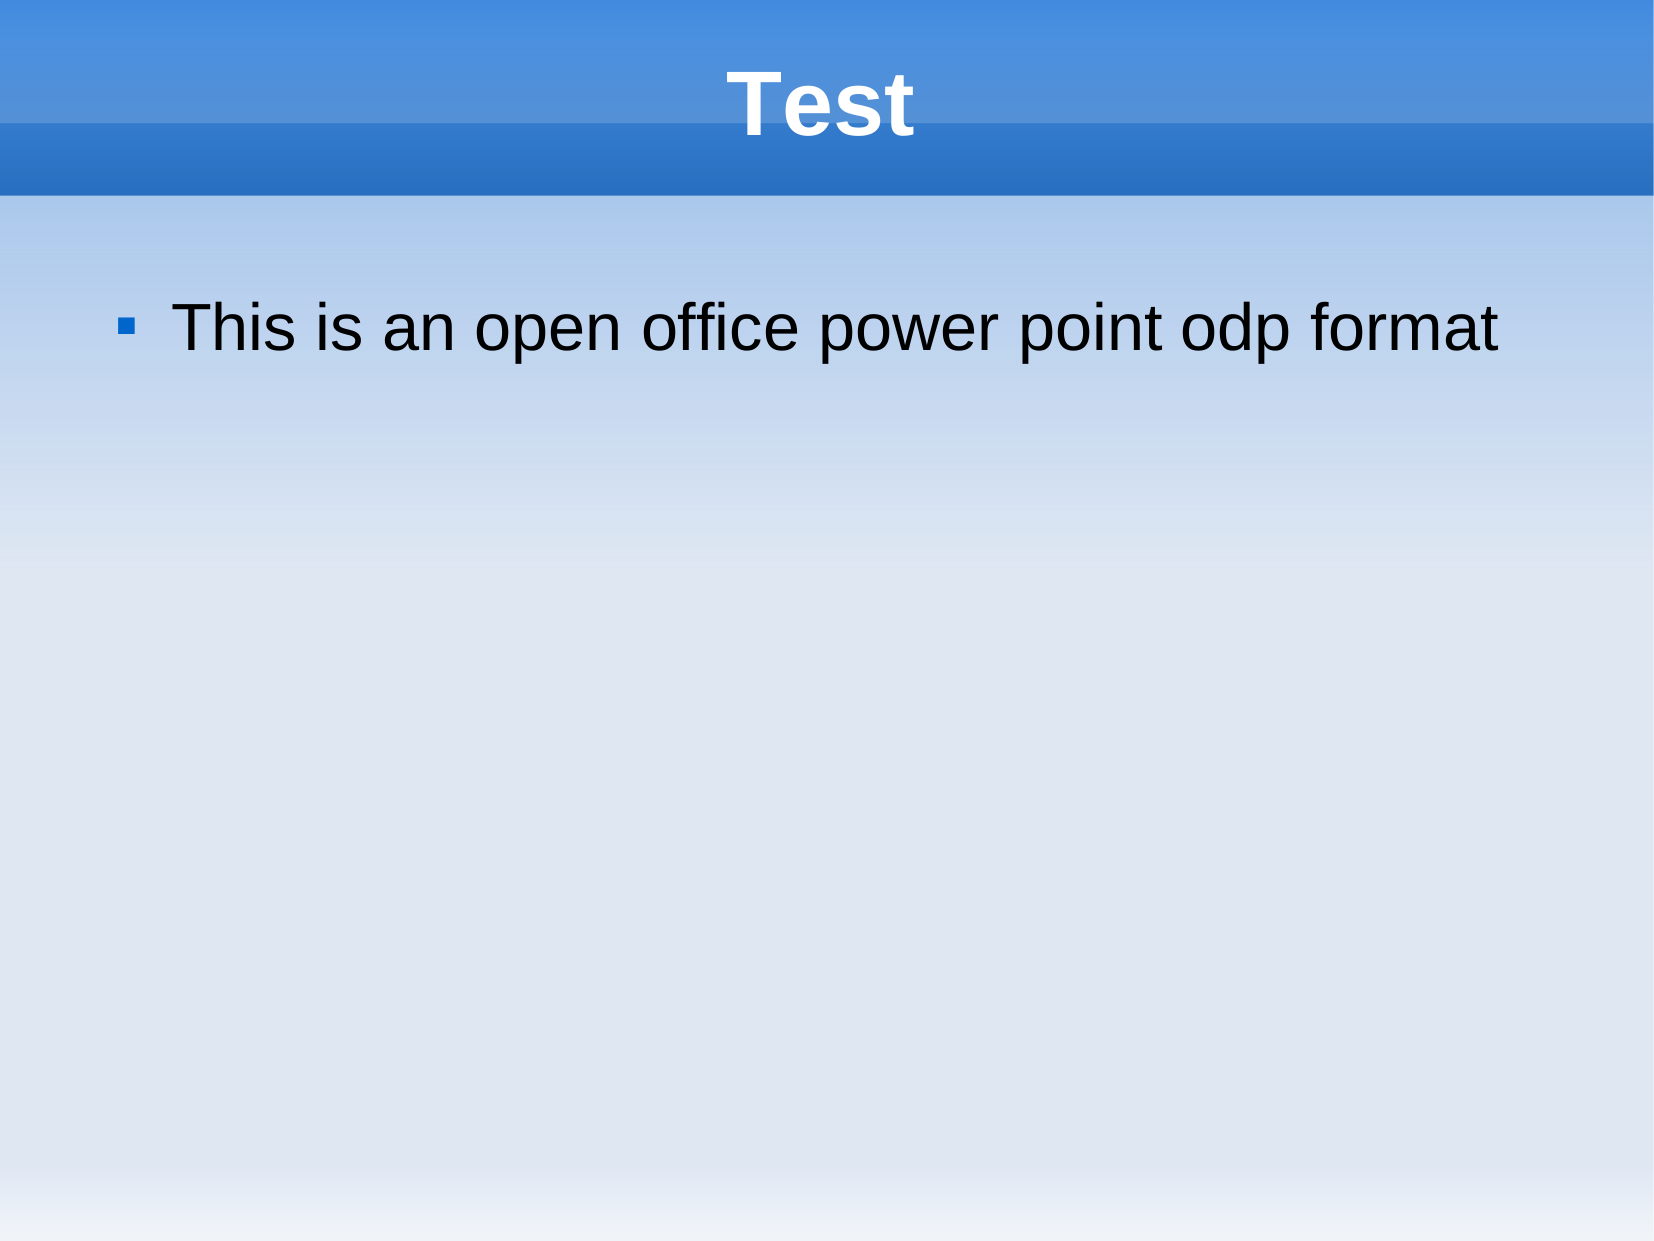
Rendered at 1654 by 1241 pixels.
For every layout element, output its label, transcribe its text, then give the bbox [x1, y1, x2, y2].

list This is an open office power point odp format [82, 290, 1571, 1109]
title Test [76, 0, 1565, 208]
picture [0, 0, 1654, 1241]
